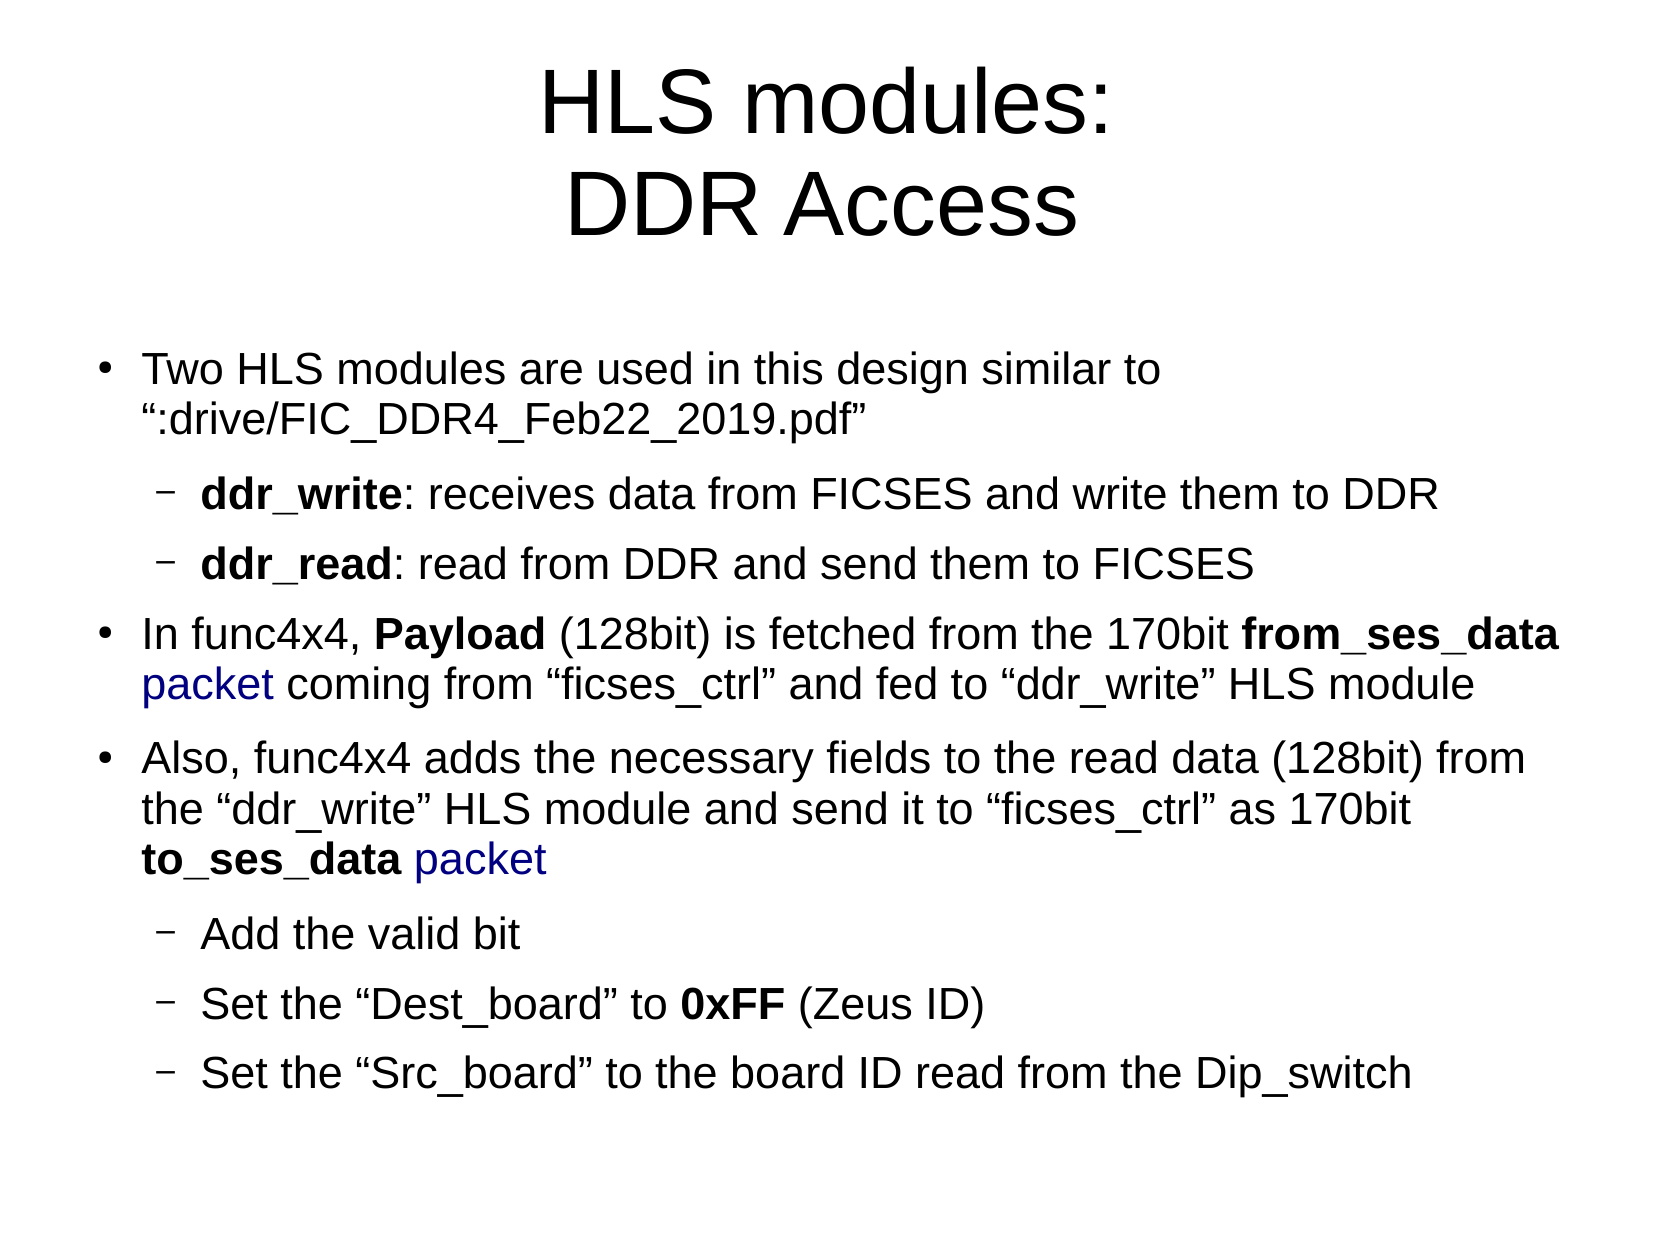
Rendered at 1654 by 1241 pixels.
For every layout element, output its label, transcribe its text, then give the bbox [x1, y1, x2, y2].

list Two HLS modules are used in this design similar to “:drive/FIC_DDR4_Feb22_2019.pdf” ddr_write: receives data from FICSES and write them to DDR ddr_read: read from DDR and send them to FICSES In func4x4, Payload (128bit) is fetched from the 170bit from_ses_data packet coming from “ficses_ctrl” and fed to “ddr_write” HLS module Also, func4x4 adds the necessary fields to the read data (128bit) from the “ddr_write” HLS module and send it to “ficses_ctrl” as 170bit to_ses_data packet Add the valid bit Set the “Dest_board” to 0xFF (Zeus ID) Set the “Src_board” to the board ID read from the Dip_switch [82, 290, 1571, 1141]
title HLS modules: DDR Access [82, 49, 1571, 257]
